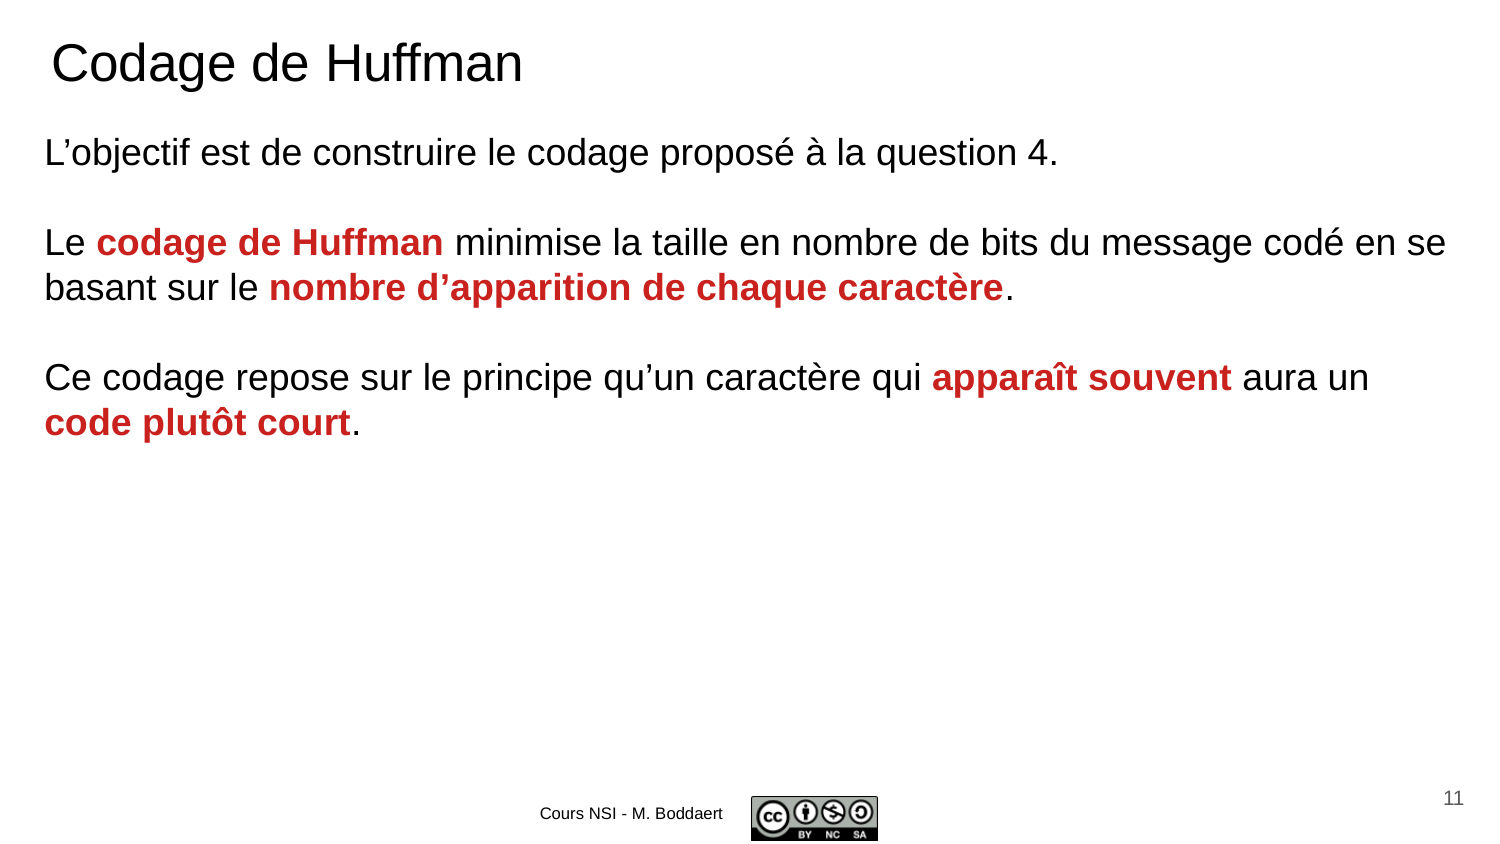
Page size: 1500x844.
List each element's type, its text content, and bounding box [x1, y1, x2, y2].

text_box L’objectif est de construire le codage proposé à la question 4. Le codage de Huffman minimise la taille en nombre de bits du message codé en se basant sur le nombre d’apparition de chaque caractère. Ce codage repose sur le principe qu’un caractère qui apparaît souvent aura un code plutôt court. [29, 120, 1477, 502]
slide_number <numéro> [1389, 764, 1480, 830]
title Codage de Huffman [51, 13, 1449, 108]
picture [751, 796, 878, 841]
